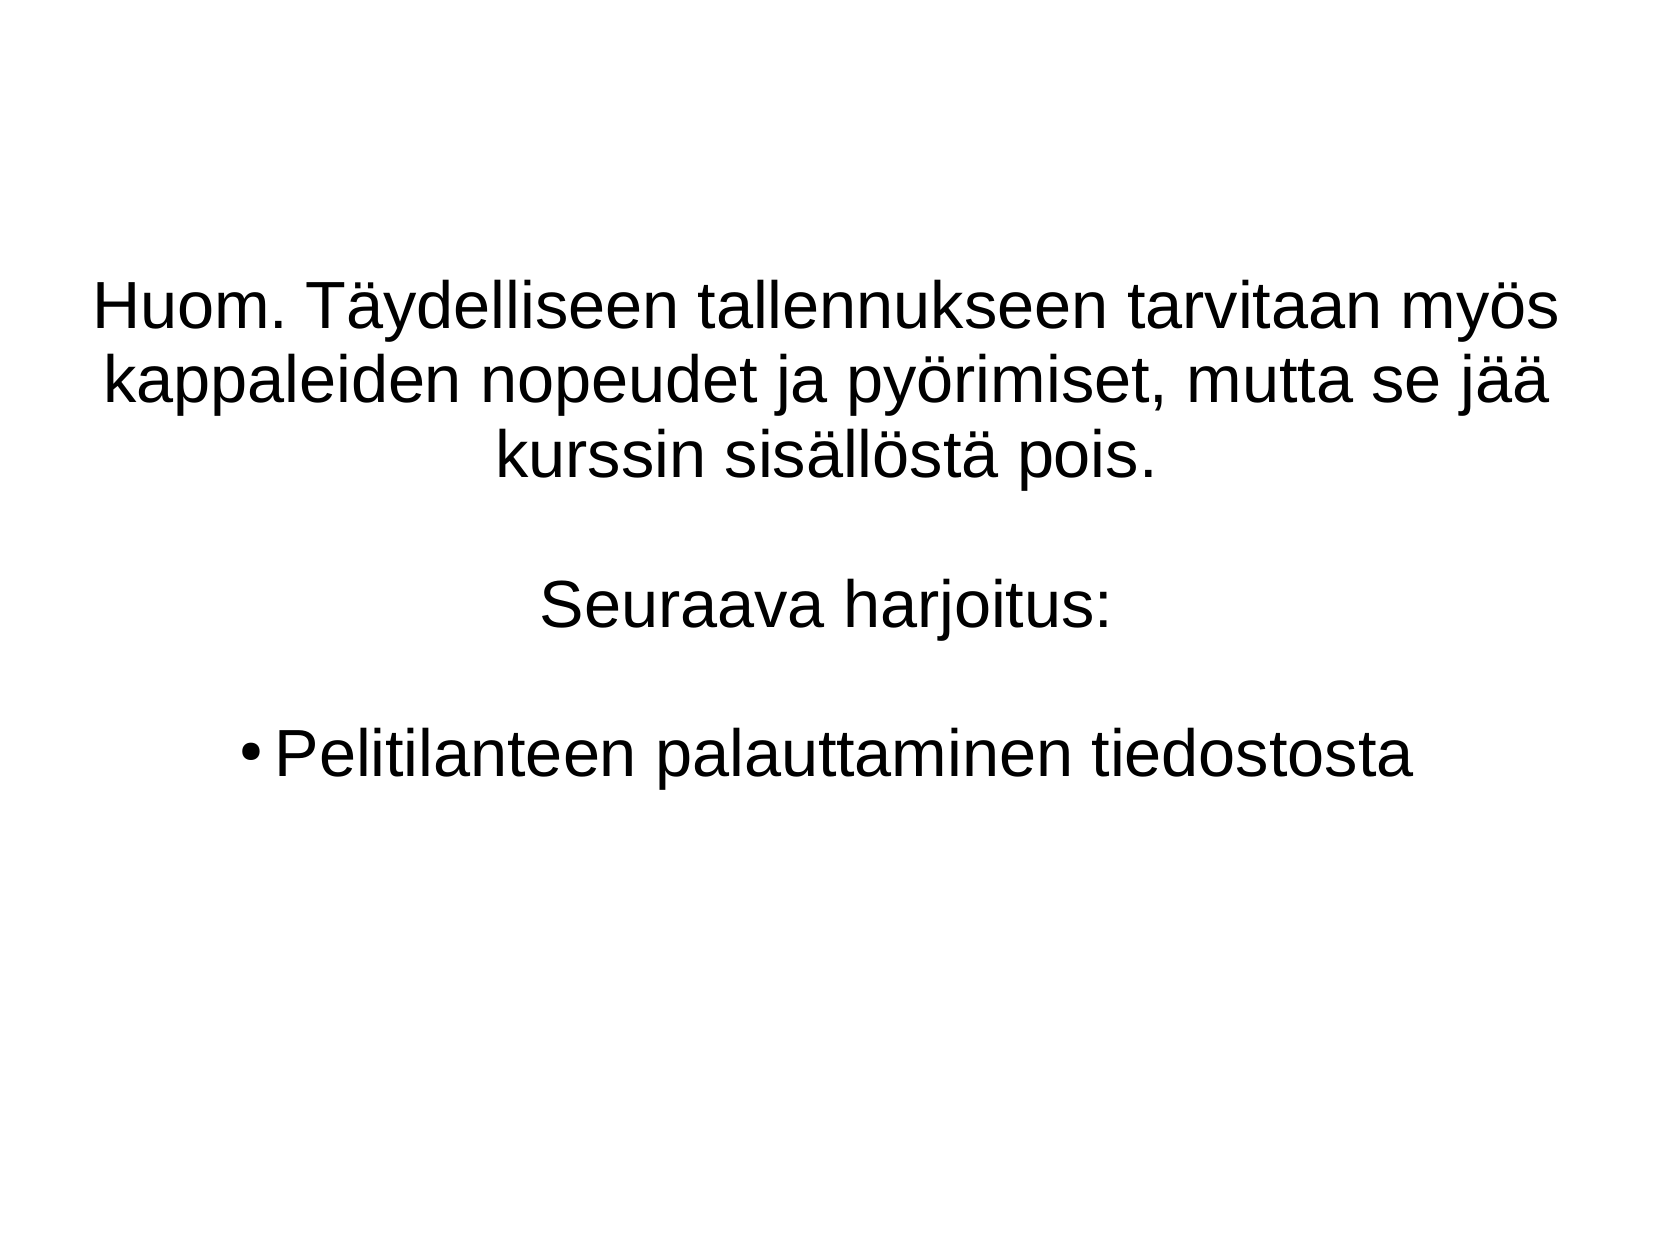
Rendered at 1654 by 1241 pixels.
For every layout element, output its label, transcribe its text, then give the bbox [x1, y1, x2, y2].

subtitle Huom. Täydelliseen tallennukseen tarvitaan myös kappaleiden nopeudet ja pyörimiset, mutta se jää kurssin sisällöstä pois. Seuraava harjoitus: Pelitilanteen palauttaminen tiedostosta [82, 49, 1571, 1010]
